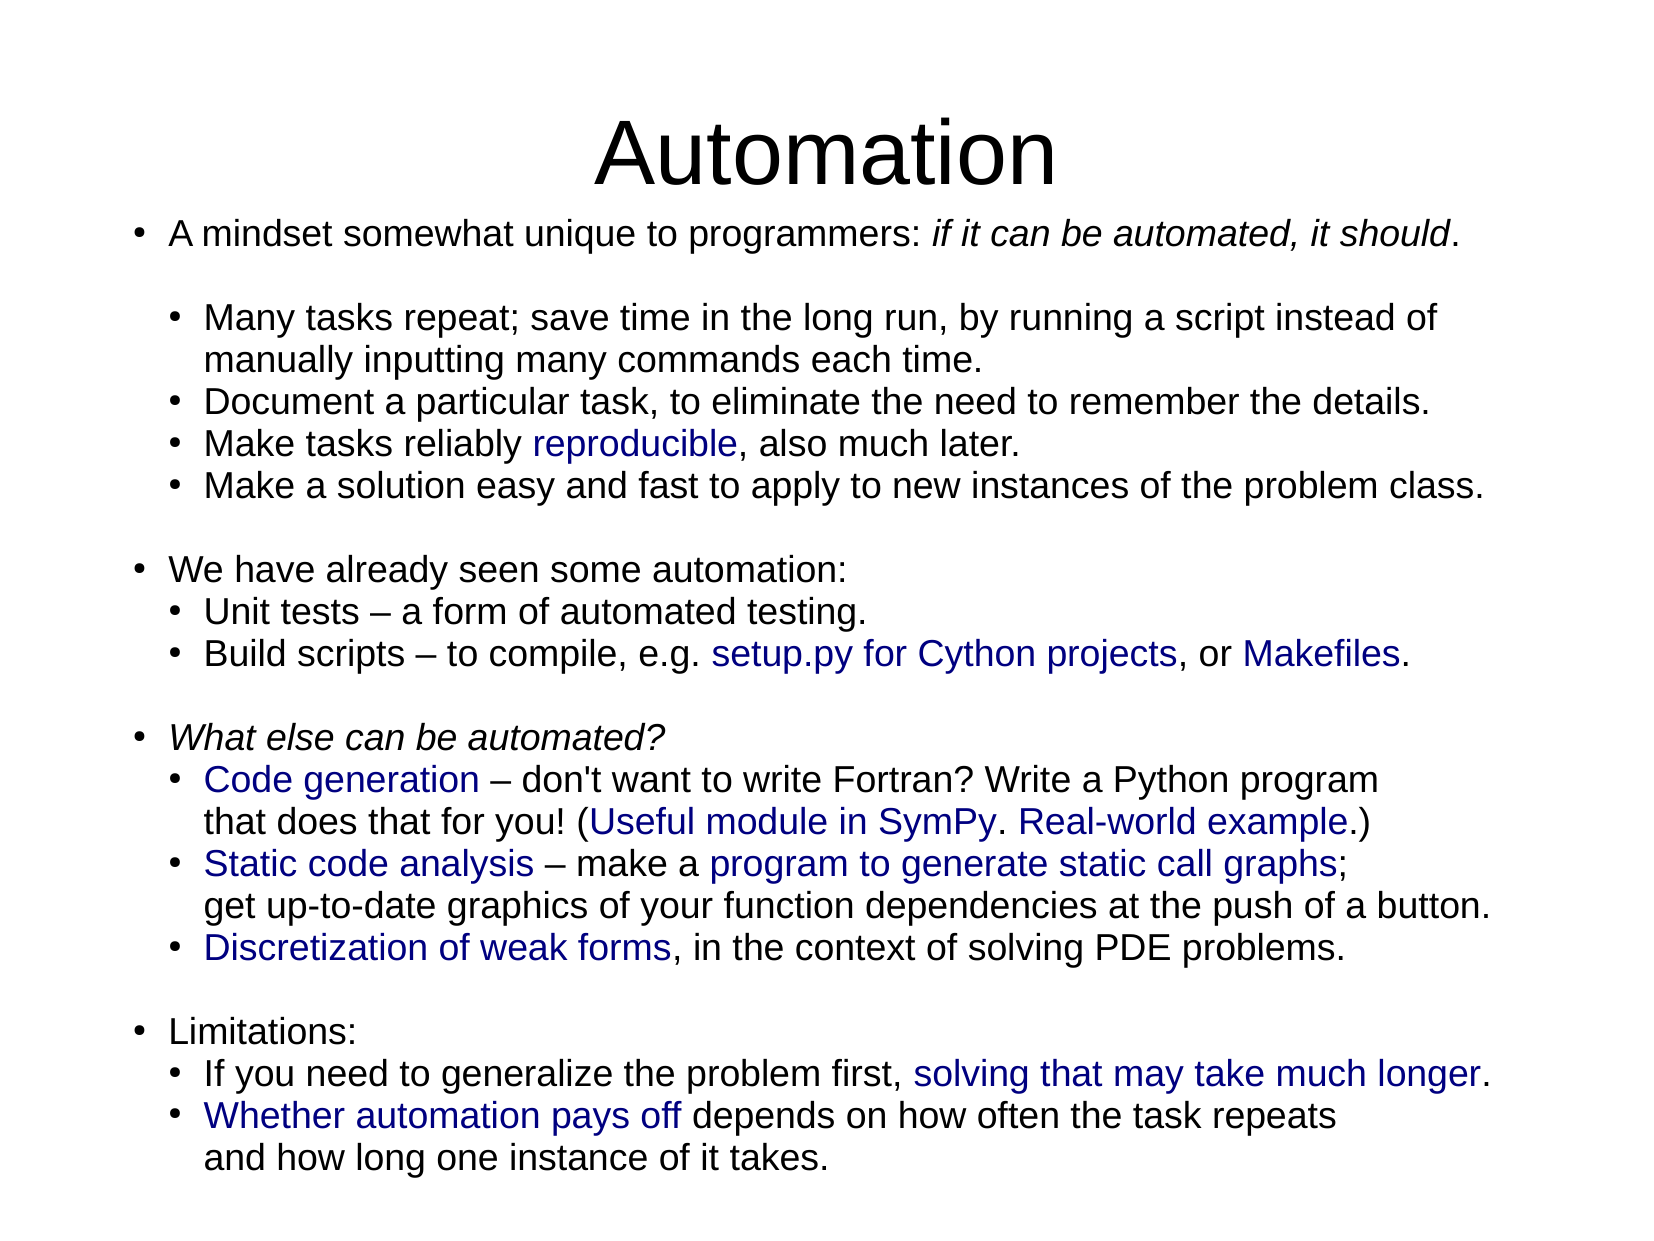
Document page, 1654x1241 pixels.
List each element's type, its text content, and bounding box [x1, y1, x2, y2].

text_box A mindset somewhat unique to programmers: if it can be automated, it should. Many tasks repeat; save time in the long run, by running a script instead of manually inputting many commands each time. Document a particular task, to eliminate the need to remember the details. Make tasks reliably reproducible, also much later. Make a solution easy and fast to apply to new instances of the problem class. We have already seen some automation: Unit tests – a form of automated testing. Build scripts – to compile, e.g. setup.py for Cython projects, or Makefiles. What else can be automated? Code generation – don't want to write Fortran? Write a Python program that does that for you! (Useful module in SymPy. Real-world example.) Static code analysis – make a program to generate static call graphs; get up-to-date graphics of your function dependencies at the push of a button. Discretization of weak forms, in the context of solving PDE problems. Limitations: If you need to generalize the problem first, solving that may take much longer. Whether automation pays off depends on how often the task repeats and how long one instance of it takes. [82, 205, 1561, 1186]
title Automation [82, 49, 1571, 257]
